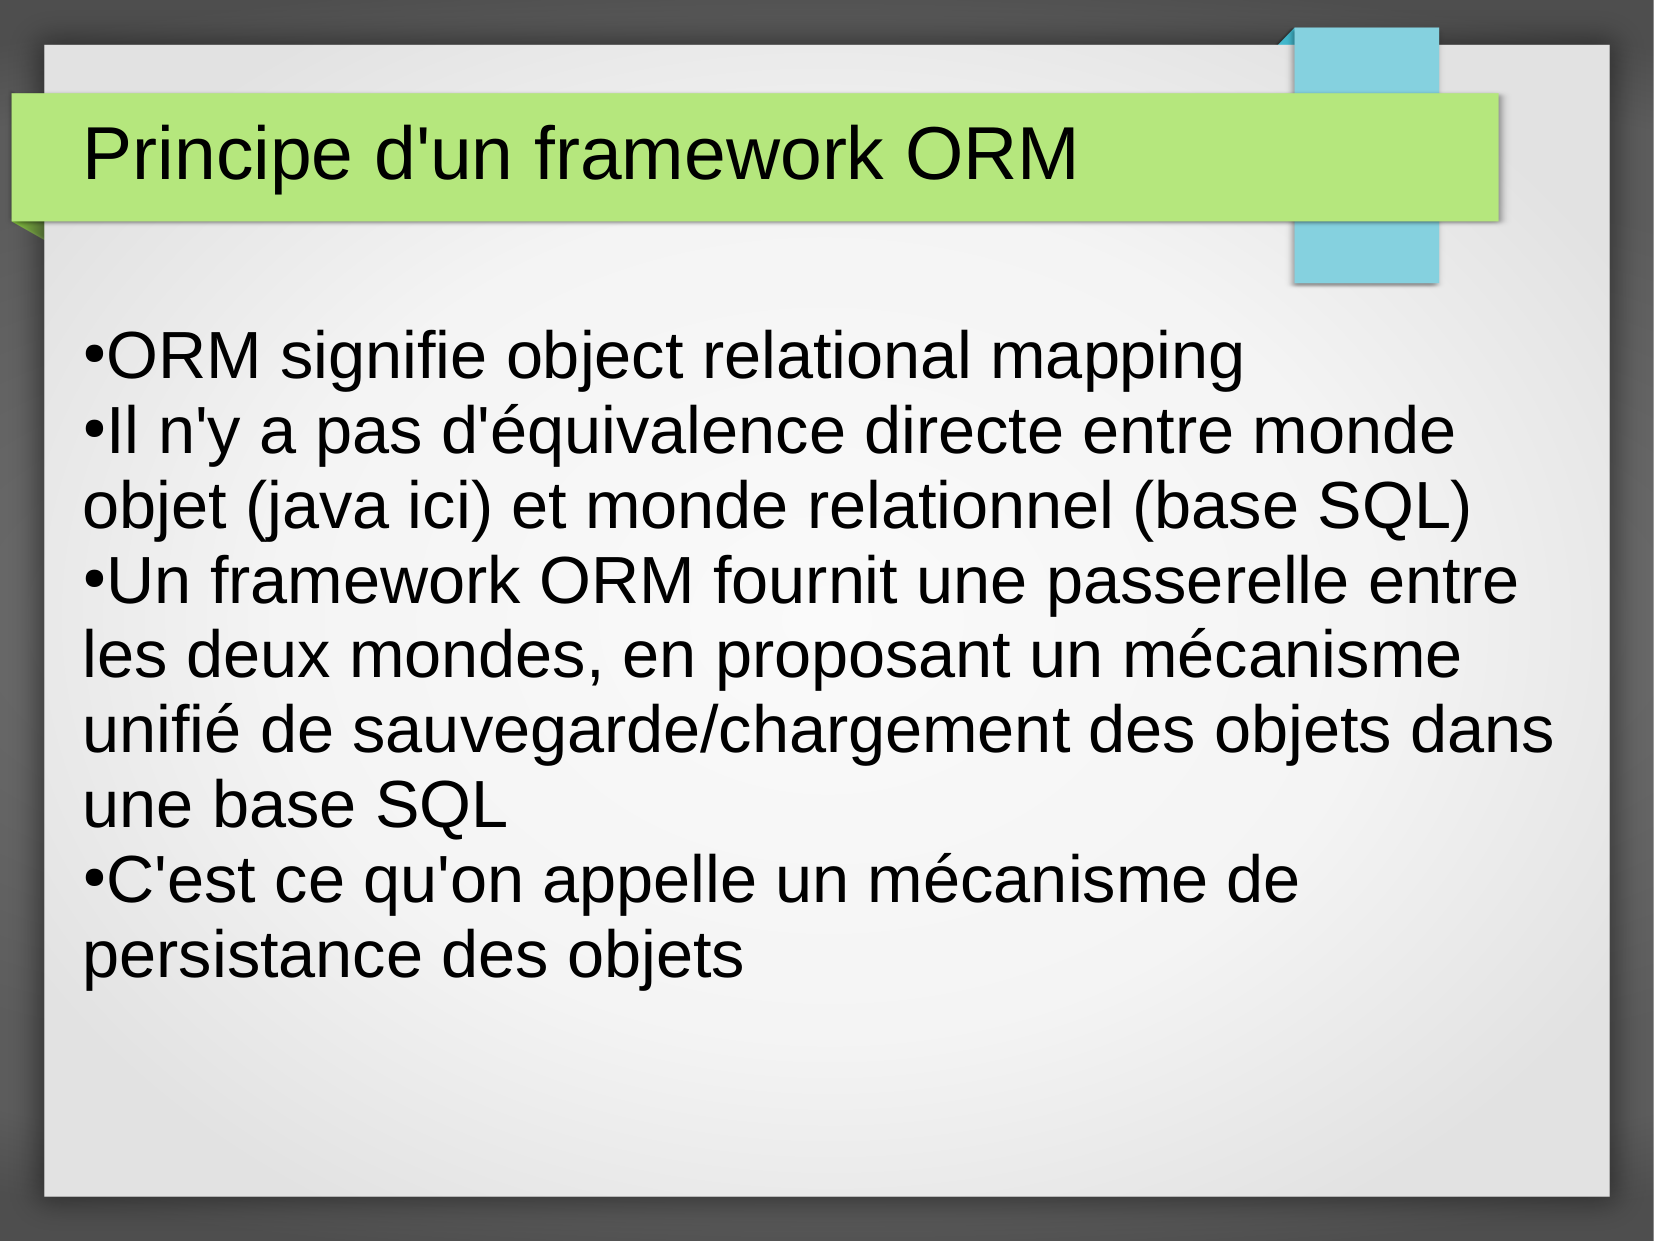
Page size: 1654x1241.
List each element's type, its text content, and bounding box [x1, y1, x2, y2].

title Principe d'un framework ORM [82, 94, 1264, 213]
picture [0, 0, 1654, 1241]
subtitle ORM signifie object relational mapping Il n'y a pas d'équivalence directe entre monde objet (java ici) et monde relationnel (base SQL) Un framework ORM fournit une passerelle entre les deux mondes, en proposant un mécanisme unifié de sauvegarde/chargement des objets dans une base SQL C'est ce qu'on appelle un mécanisme de persistance des objets [82, 295, 1571, 1015]
